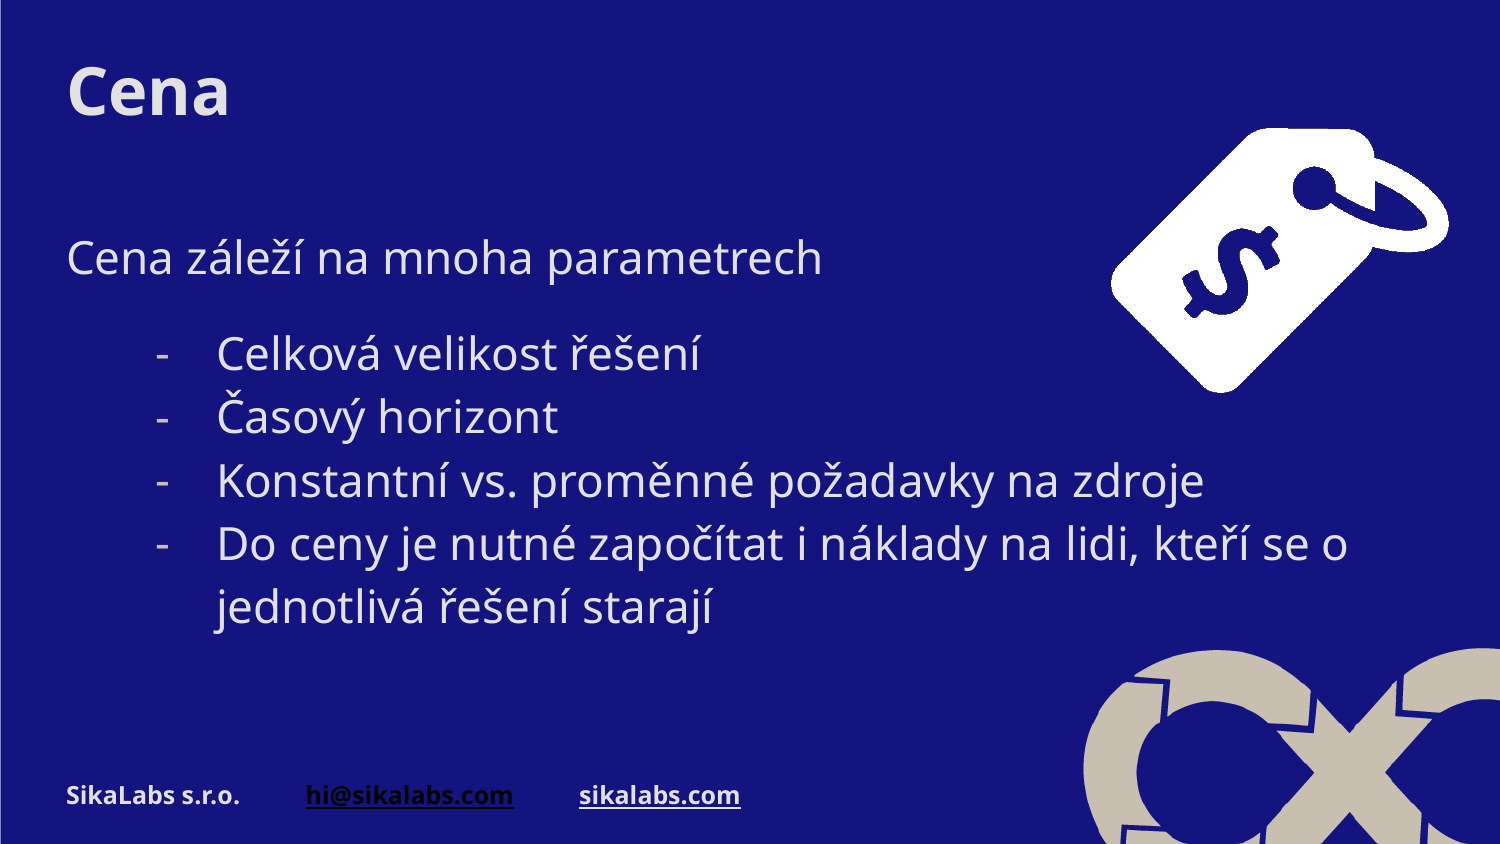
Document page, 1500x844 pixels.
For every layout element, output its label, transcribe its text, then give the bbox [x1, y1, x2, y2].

title Cena [51, 33, 1449, 128]
list Cena záleží na mnoha parametrech Celková velikost řešení Časový horizont Konstantní vs. proměnné požadavky na zdroje Do ceny je nutné započítat i náklady na lidi, kteří se o jednotlivá řešení starají [51, 205, 1437, 688]
picture [0, 0, 1500, 844]
